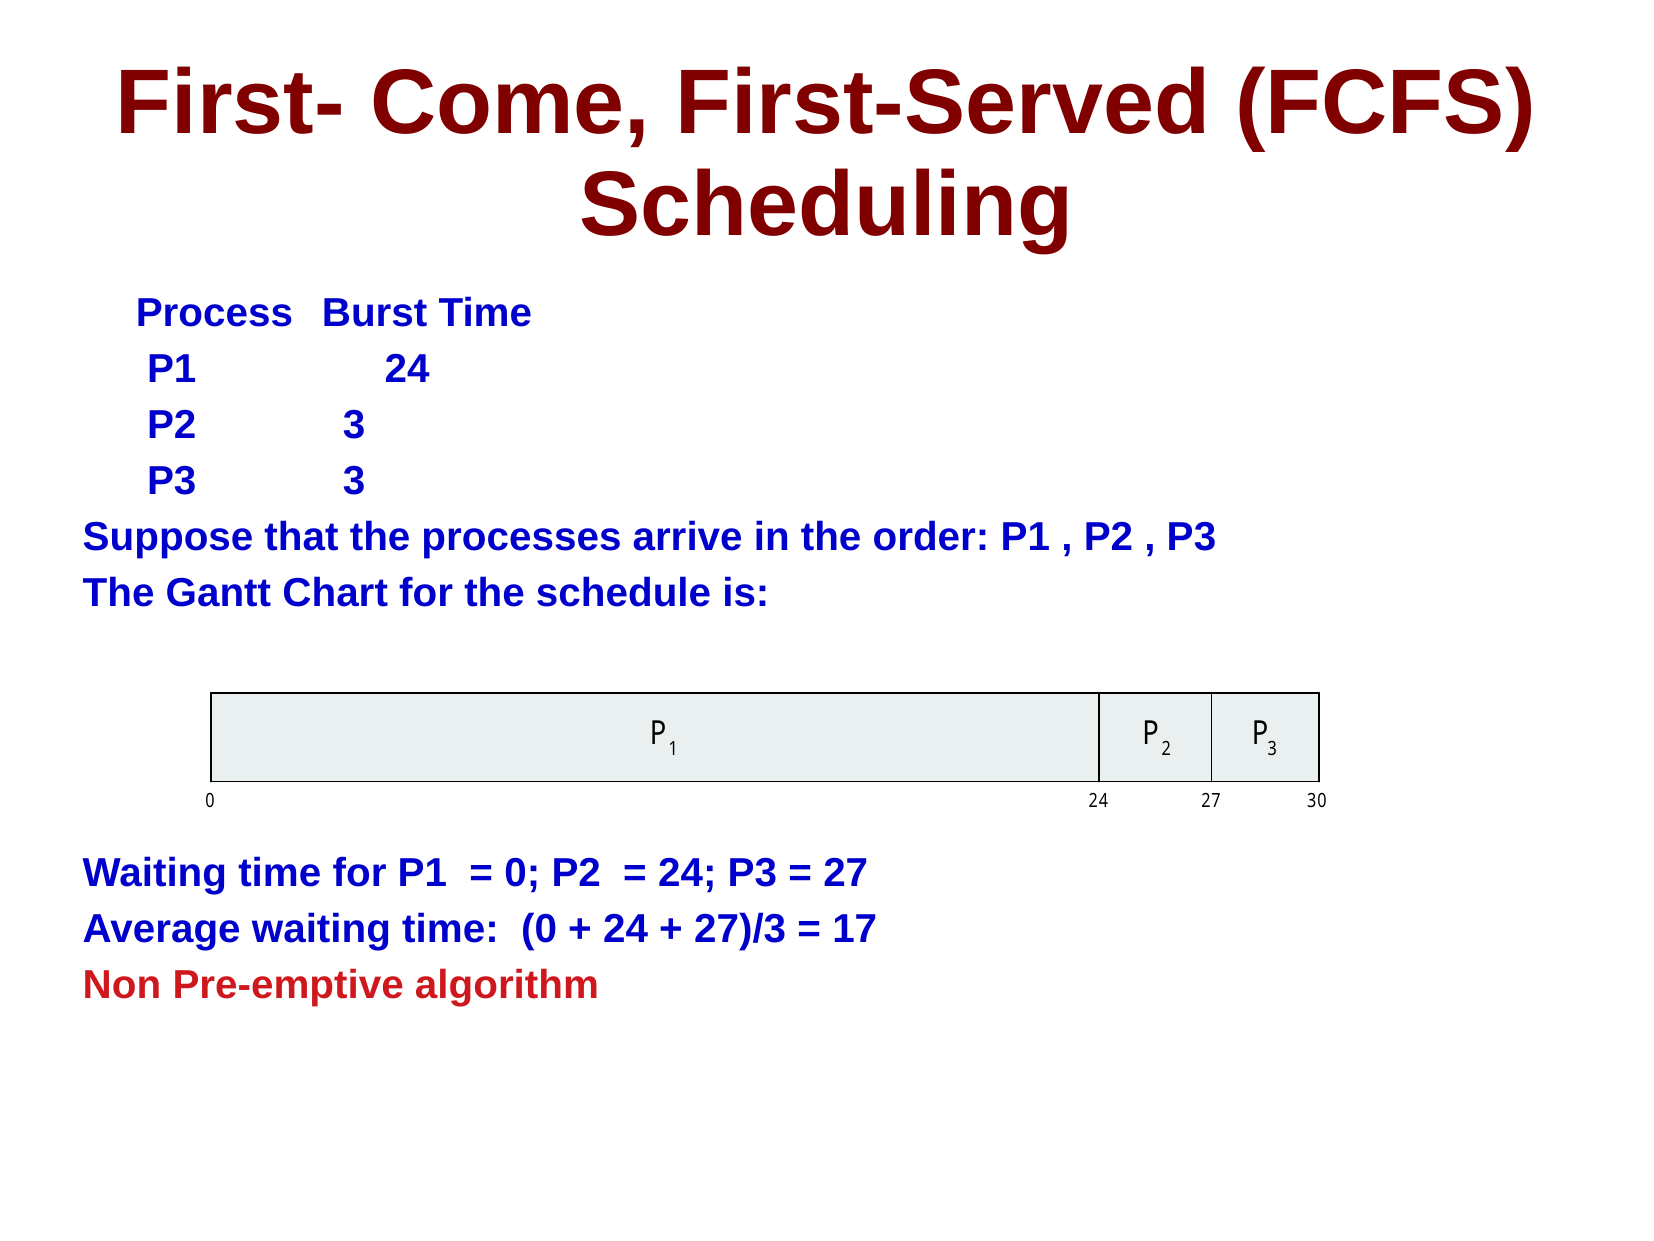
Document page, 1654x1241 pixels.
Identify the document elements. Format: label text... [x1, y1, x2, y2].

list Process Burst Time P1 24 P2 3 P3 3 Suppose that the processes arrive in the order: P1 , P2 , P3 The Gantt Chart for the schedule is: Waiting time for P1 = 0; P2 = 24; P3 = 27 Average waiting time: (0 + 24 + 27)/3 = 17 Non Pre-emptive algorithm [82, 290, 1571, 1010]
picture [192, 683, 1334, 815]
title First- Come, First-Served (FCFS) Scheduling [82, 49, 1571, 257]
